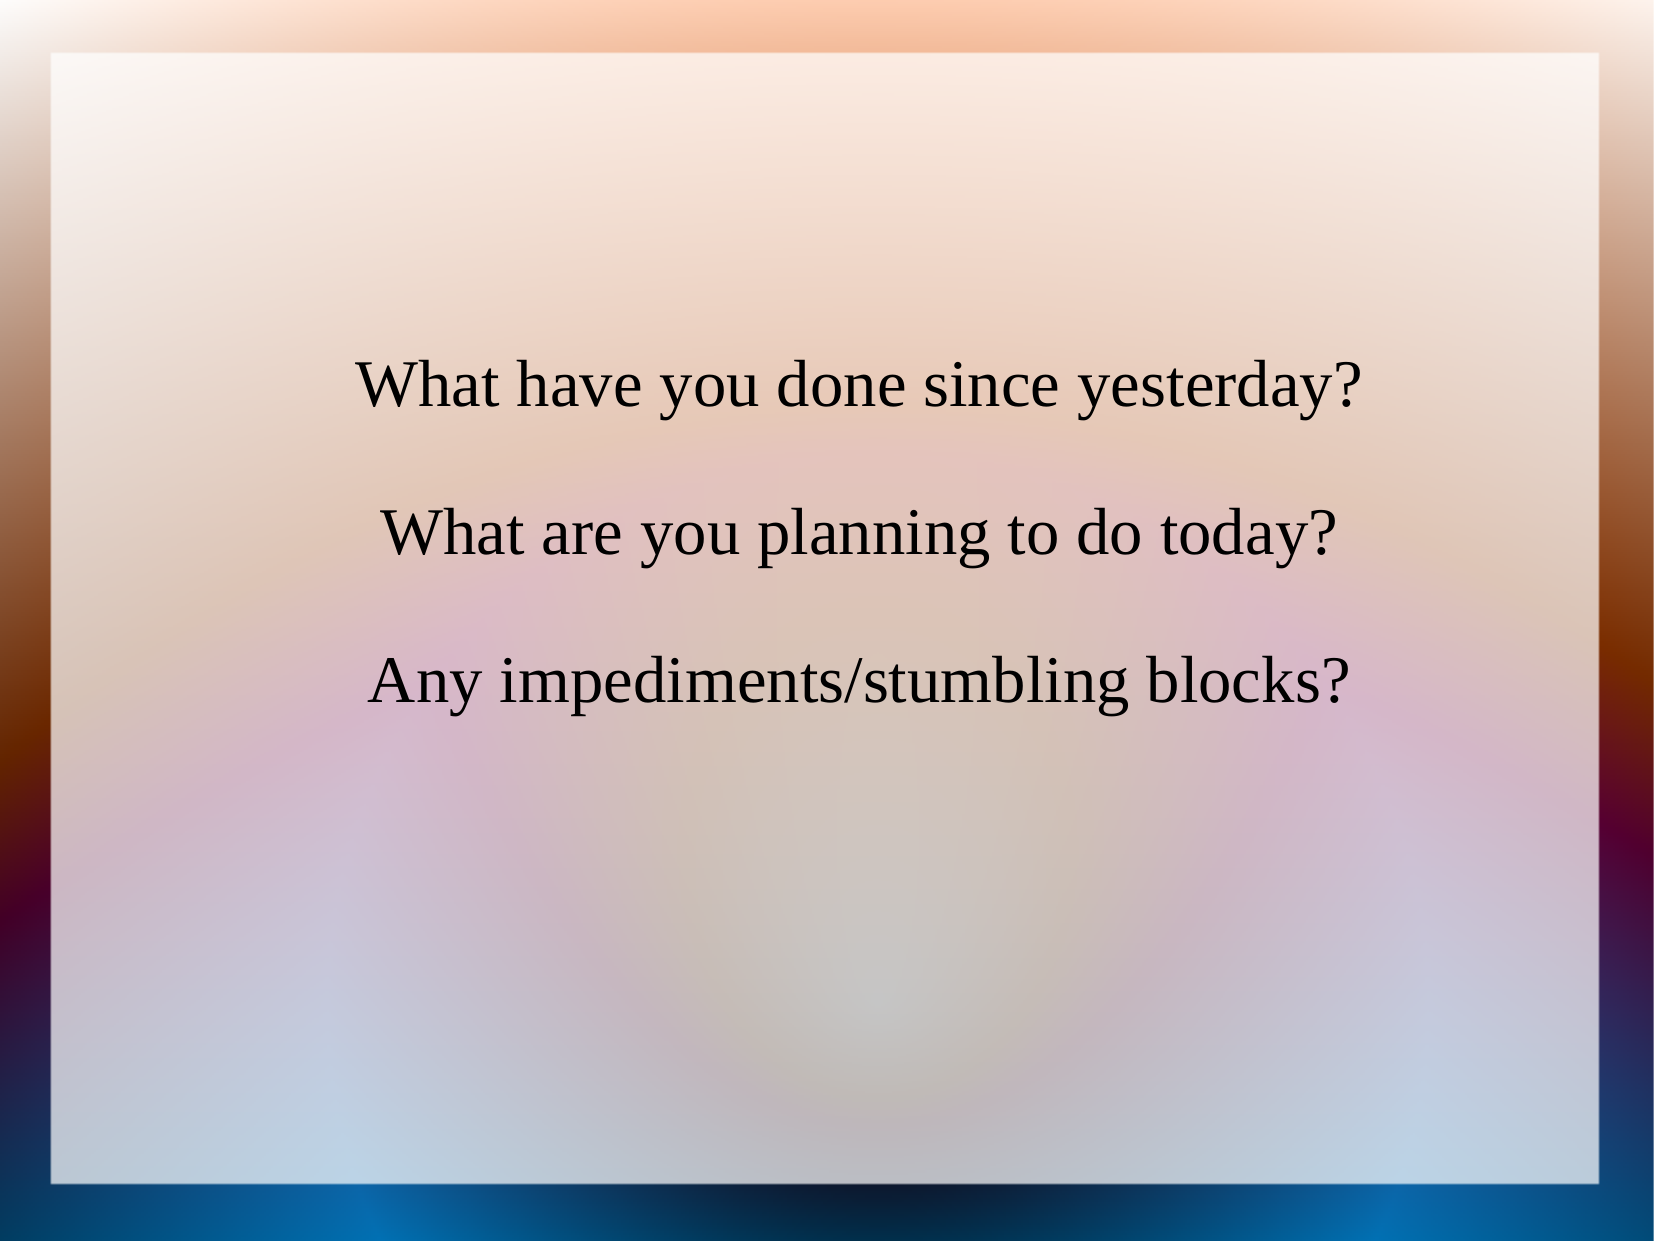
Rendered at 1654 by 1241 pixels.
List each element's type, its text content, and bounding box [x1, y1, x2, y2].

picture [0, 0, 1654, 1241]
subtitle What have you done since yesterday? What are you planning to do today? Any impediments/stumbling blocks? [82, 55, 1571, 1010]
